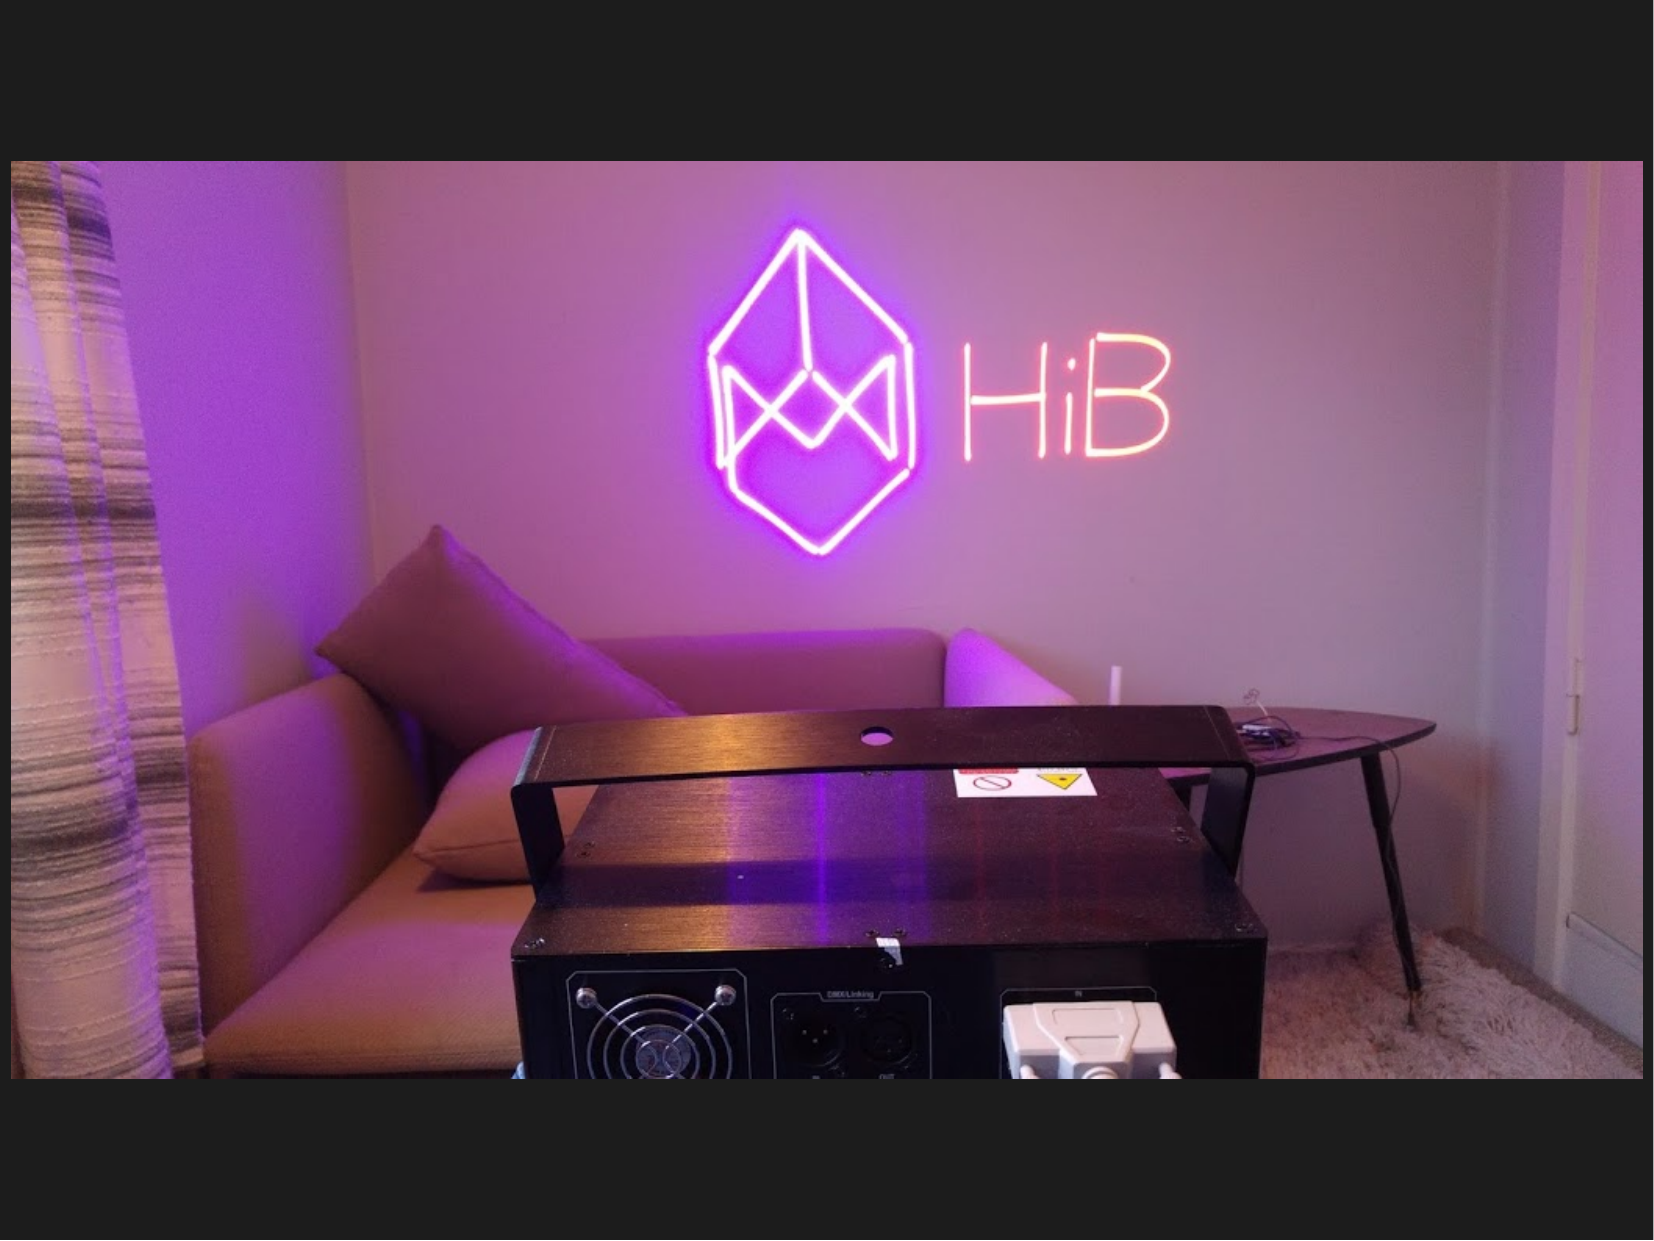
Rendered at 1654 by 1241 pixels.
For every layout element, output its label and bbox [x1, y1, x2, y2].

picture [11, 161, 1643, 1079]
